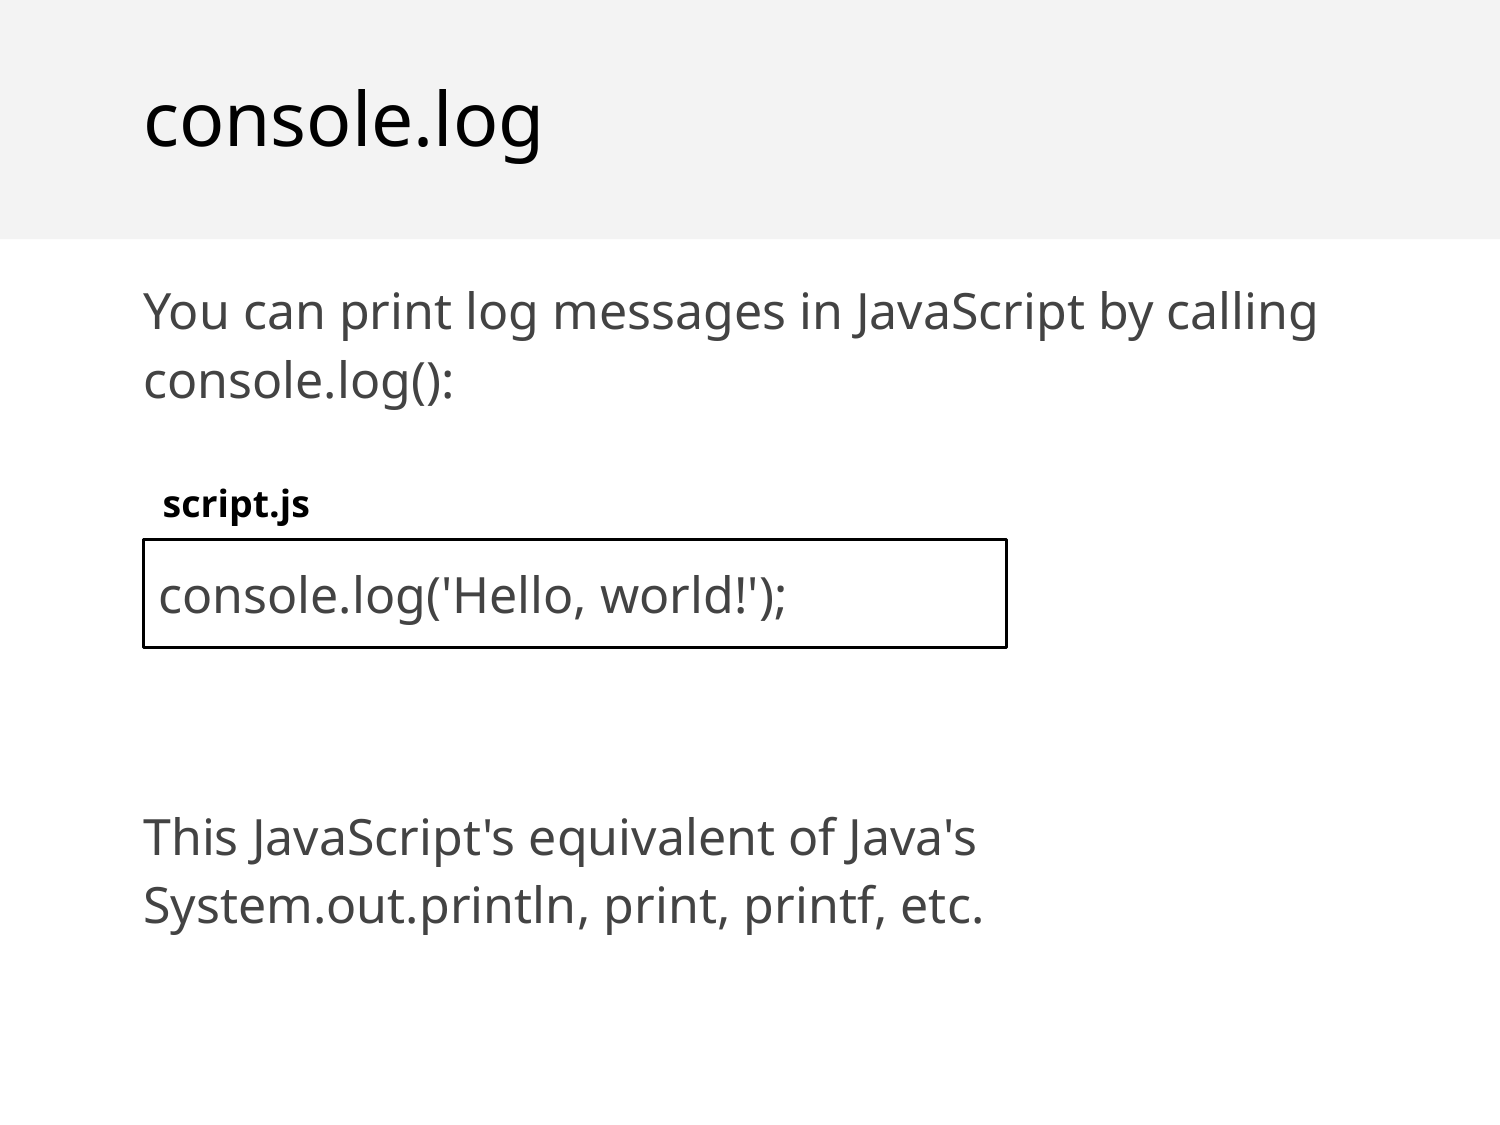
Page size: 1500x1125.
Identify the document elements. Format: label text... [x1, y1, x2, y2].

text_box console.log('Hello, world!'); [143, 539, 1007, 648]
list This JavaScript's equivalent of Java's System.out.println, print, printf, etc. [128, 780, 1372, 946]
text_box script.js [147, 467, 327, 540]
list You can print log messages in JavaScript by calling console.log(): [128, 255, 1372, 421]
title console.log [128, 56, 1372, 183]
